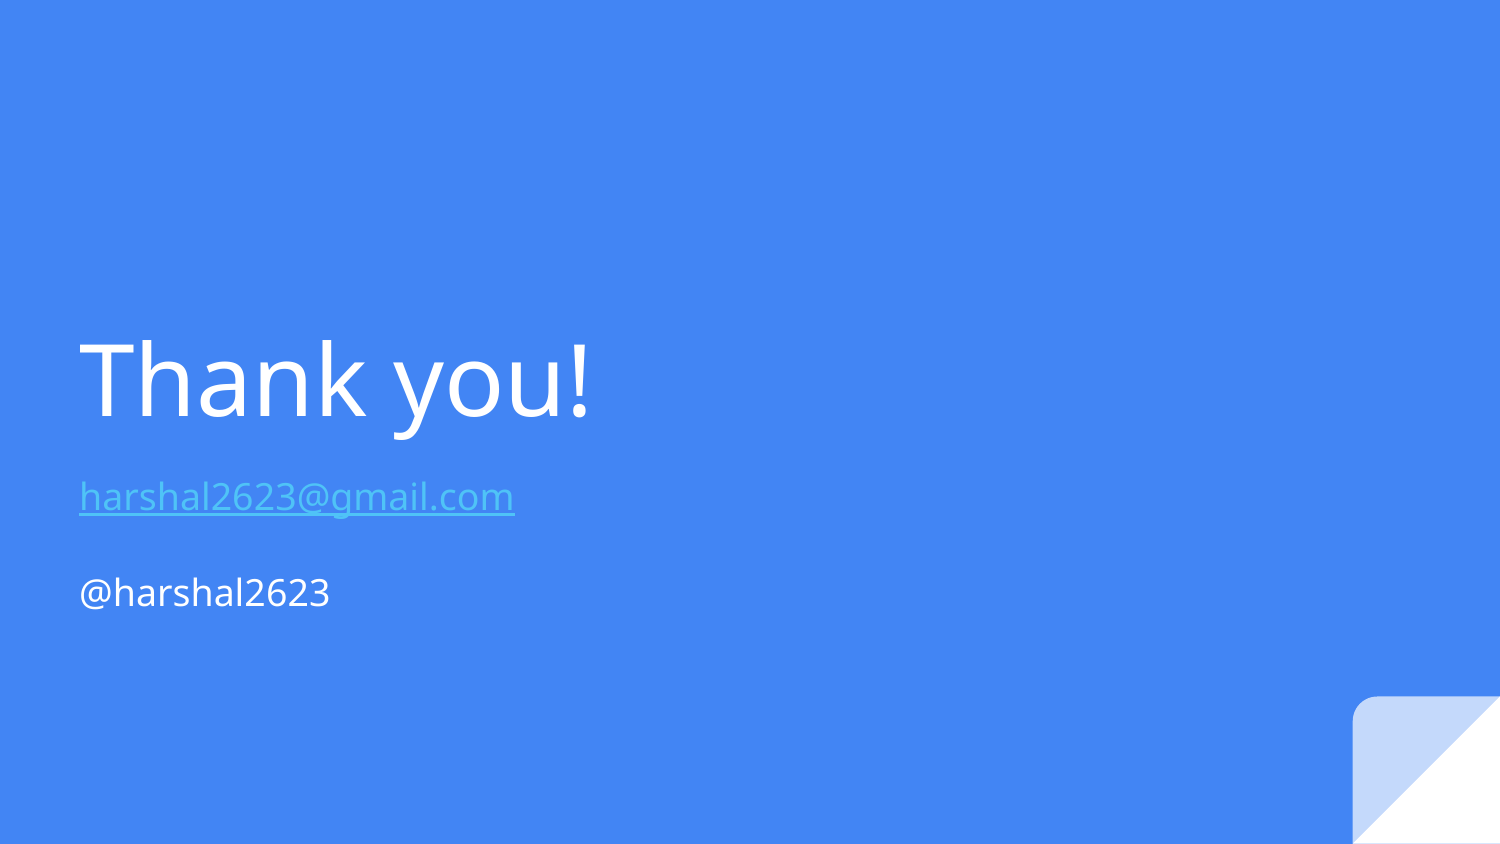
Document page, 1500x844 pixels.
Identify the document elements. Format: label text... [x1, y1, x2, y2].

subtitle harshal2623@gmail.com @harshal2623 [64, 457, 1413, 665]
title Thank you! [64, 298, 1413, 452]
